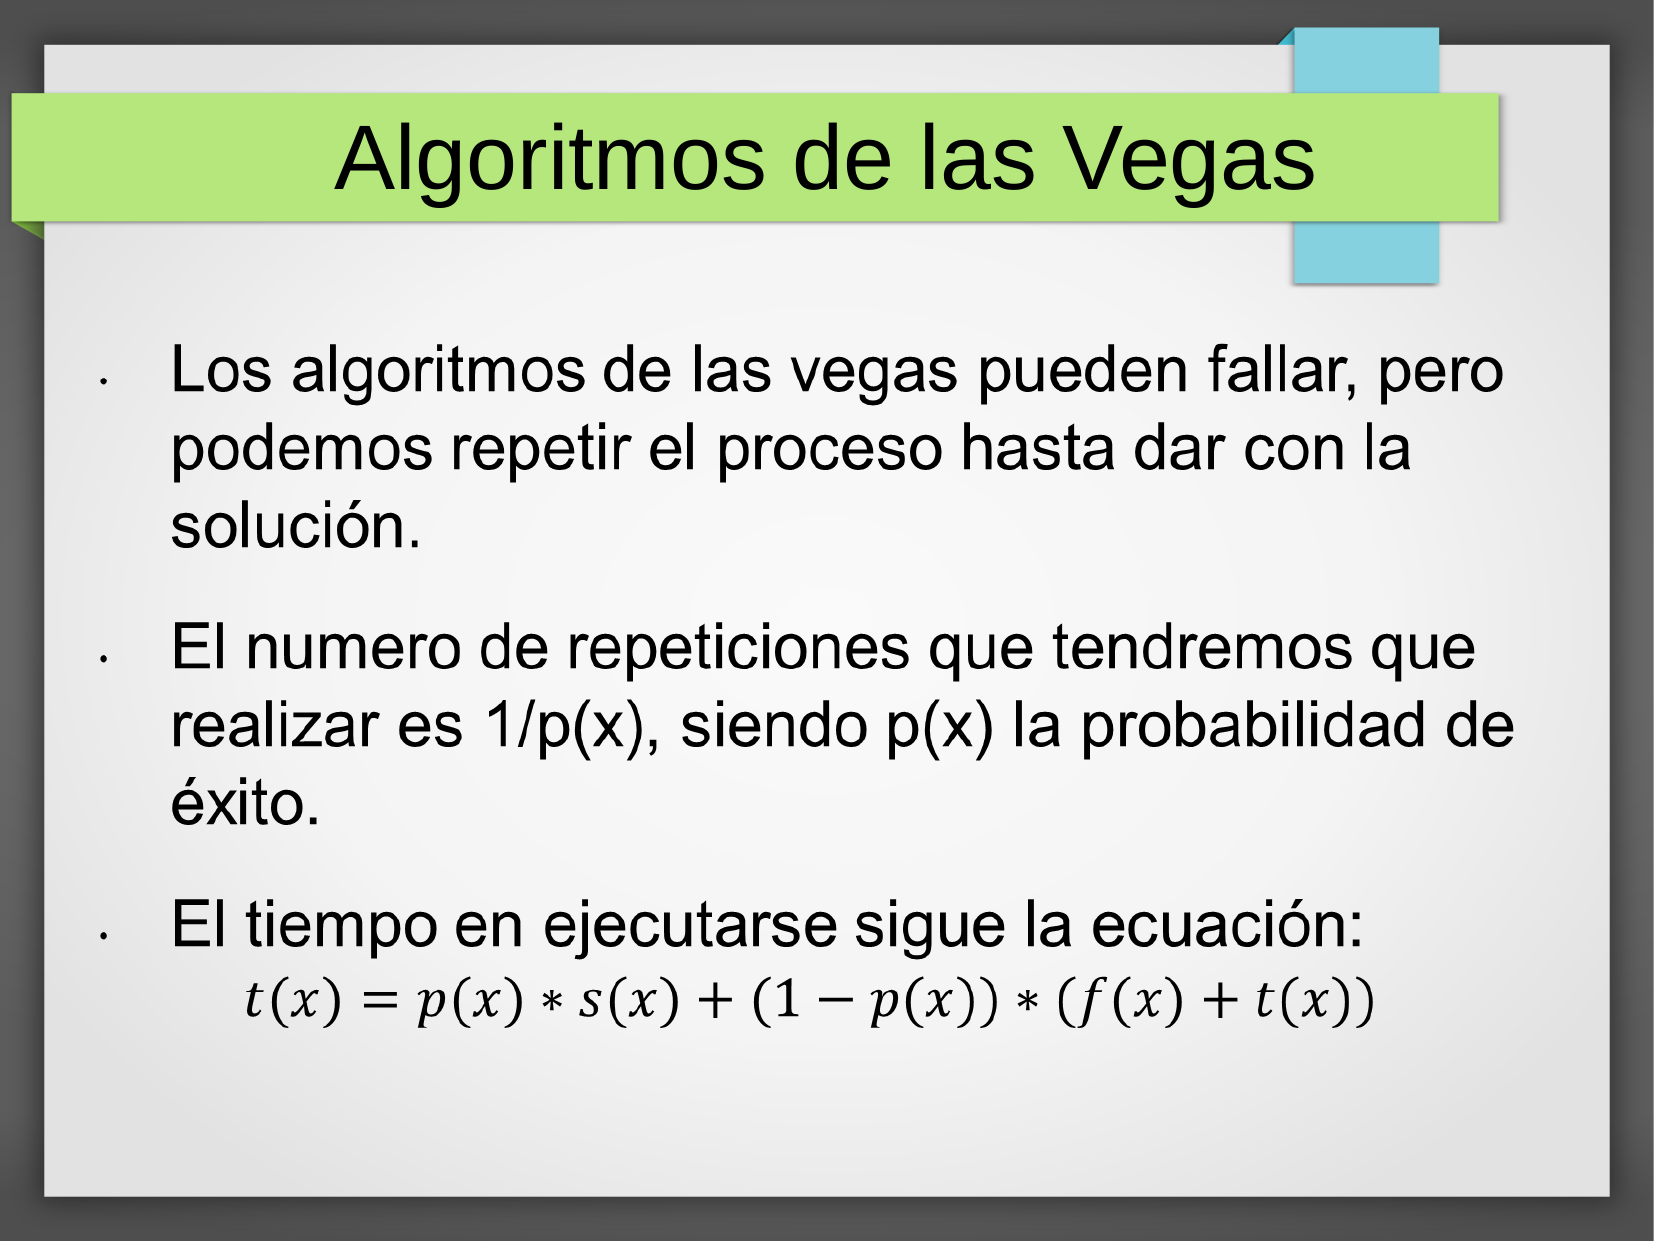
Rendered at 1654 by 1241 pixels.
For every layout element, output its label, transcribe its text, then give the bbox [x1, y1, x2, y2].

picture [0, 0, 1654, 1241]
text_box Algoritmos de las Vegas [82, 49, 1571, 257]
text_box [82, 308, 1571, 1028]
